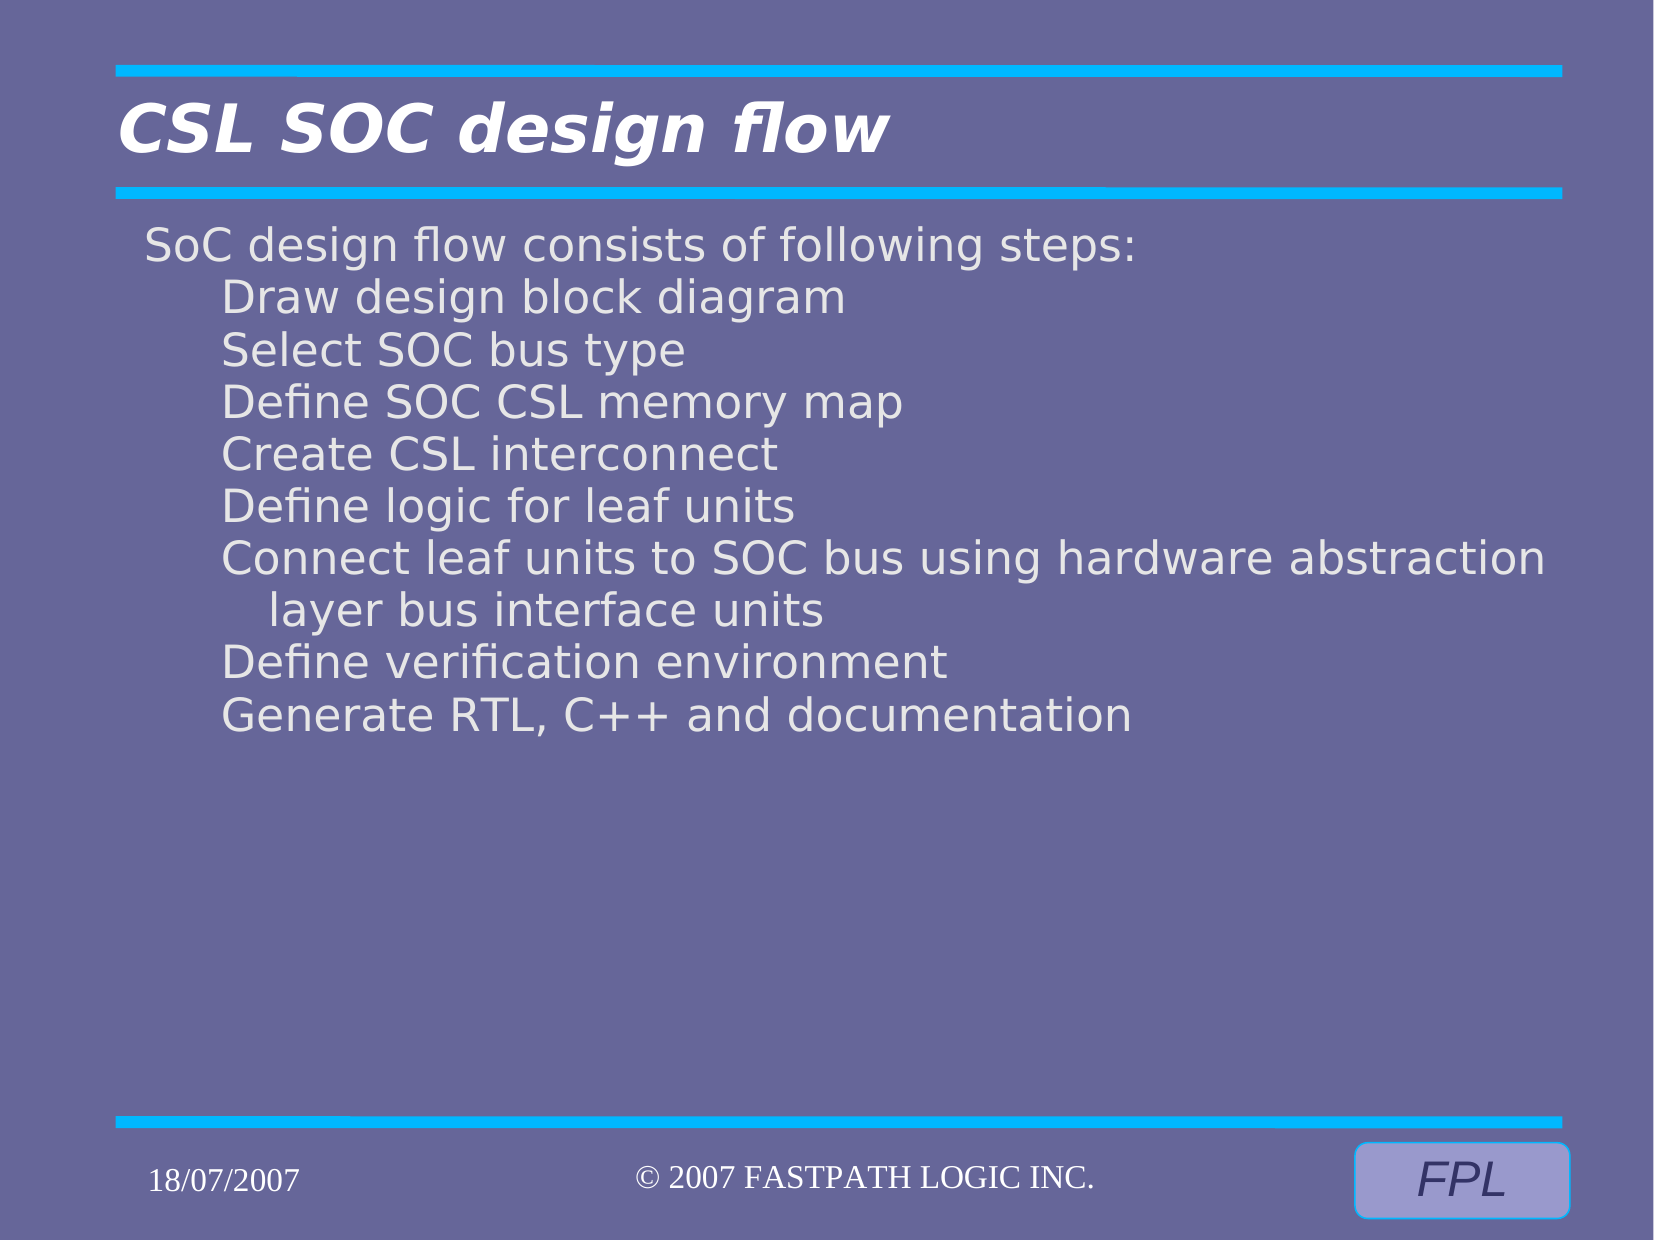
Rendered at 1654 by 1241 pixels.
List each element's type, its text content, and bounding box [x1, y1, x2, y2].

list SoC design flow consists of following steps: Draw design block diagram Select SOC bus type Define SOC CSL memory map Create CSL interconnect Define logic for leaf units Connect leaf units to SOC bus using hardware abstraction layer bus interface units Define verification environment Generate RTL, C++ and documentation [126, 219, 1566, 1132]
title CSL SOC design flow [118, 41, 1531, 219]
